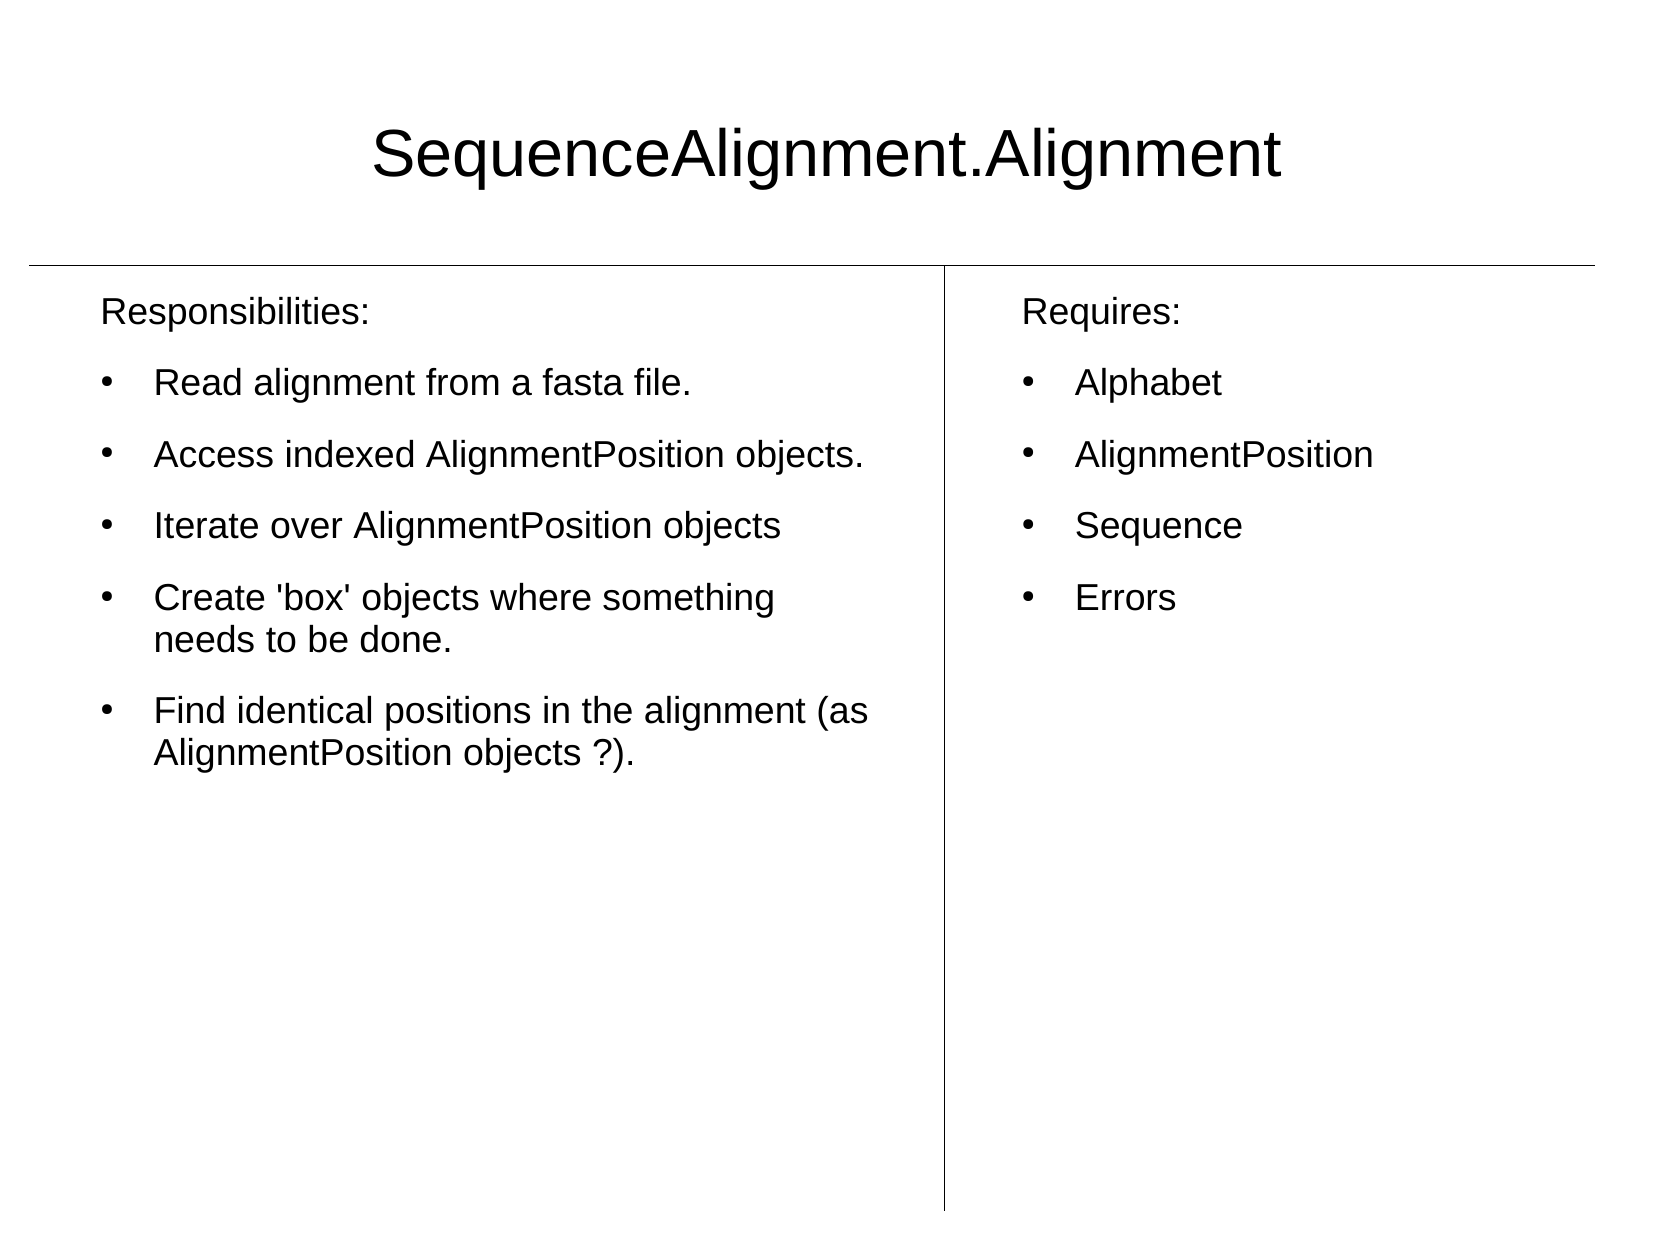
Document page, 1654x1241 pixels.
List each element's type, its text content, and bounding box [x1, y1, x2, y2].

list Requires: Alphabet AlignmentPosition Sequence Errors [1003, 290, 1572, 1094]
title SequenceAlignment.Alignment [82, 49, 1571, 257]
list Responsibilities: Read alignment from a fasta file. Access indexed AlignmentPosition objects. Iterate over AlignmentPosition objects Create 'box' objects where something needs to be done. Find identical positions in the alignment (as AlignmentPosition objects ?). [82, 290, 886, 1094]
